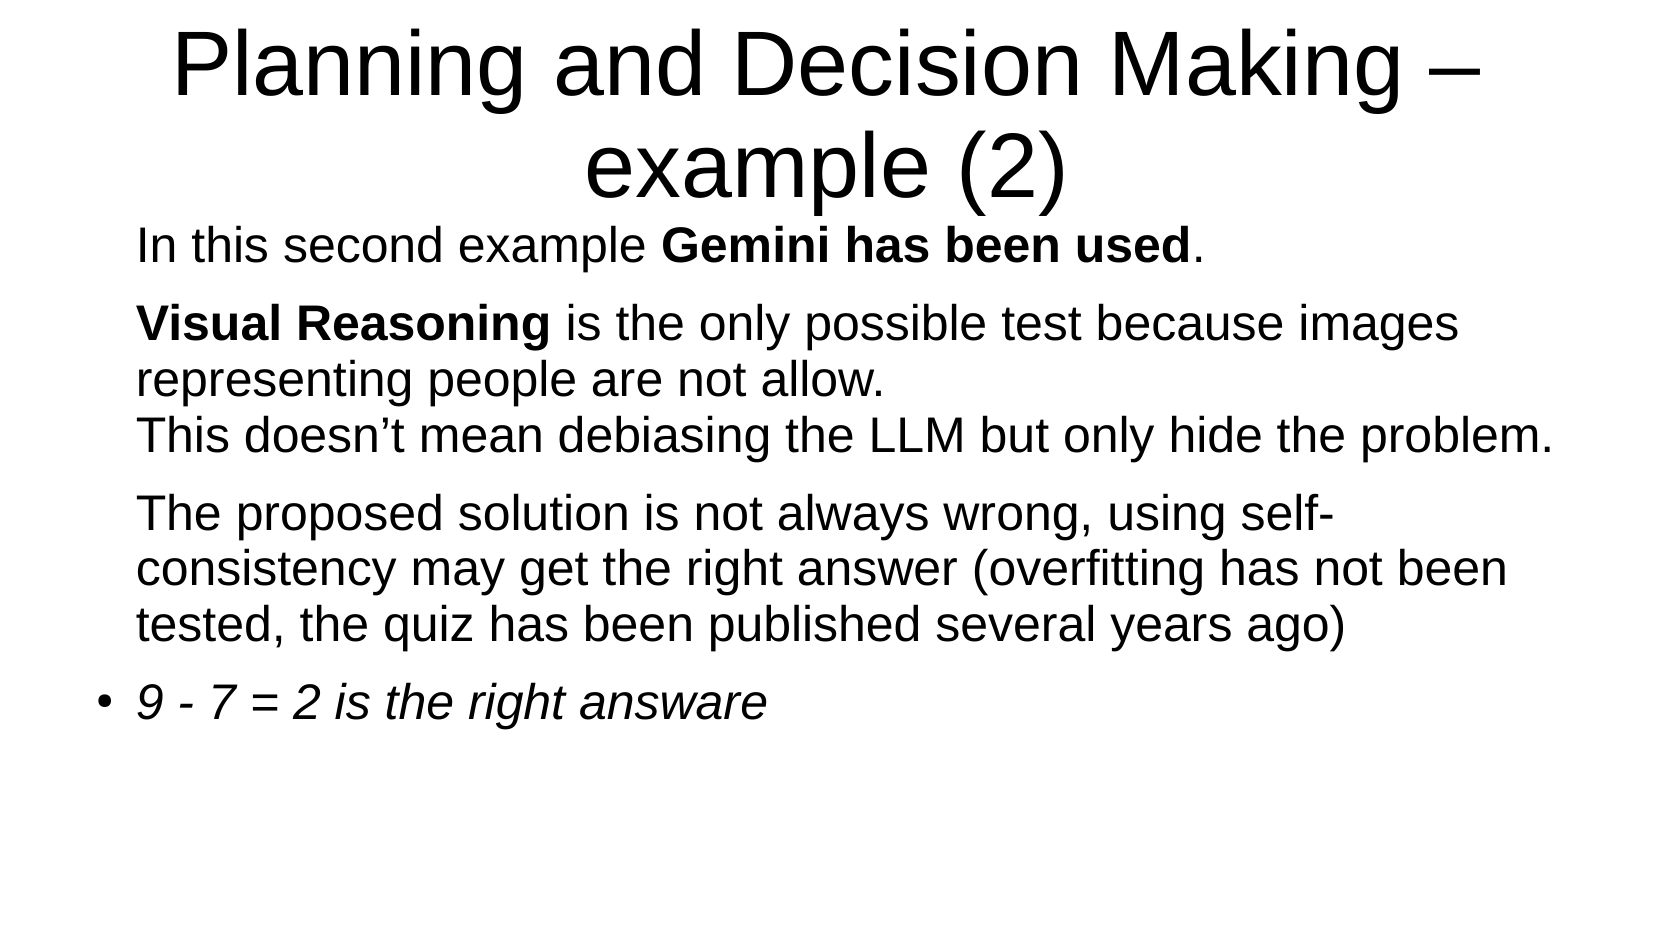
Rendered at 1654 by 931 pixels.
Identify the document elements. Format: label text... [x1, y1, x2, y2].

list In this second example Gemini has been used. Visual Reasoning is the only possible test because images representing people are not allow. This doesn’t mean debiasing the LLM but only hide the problem. The proposed solution is not always wrong, using self-consistency may get the right answer (overfitting has not been tested, the quiz has been published several years ago) 9 - 7 = 2 is the right answare [82, 217, 1571, 758]
title Planning and Decision Making –example (2) [82, 12, 1571, 217]
